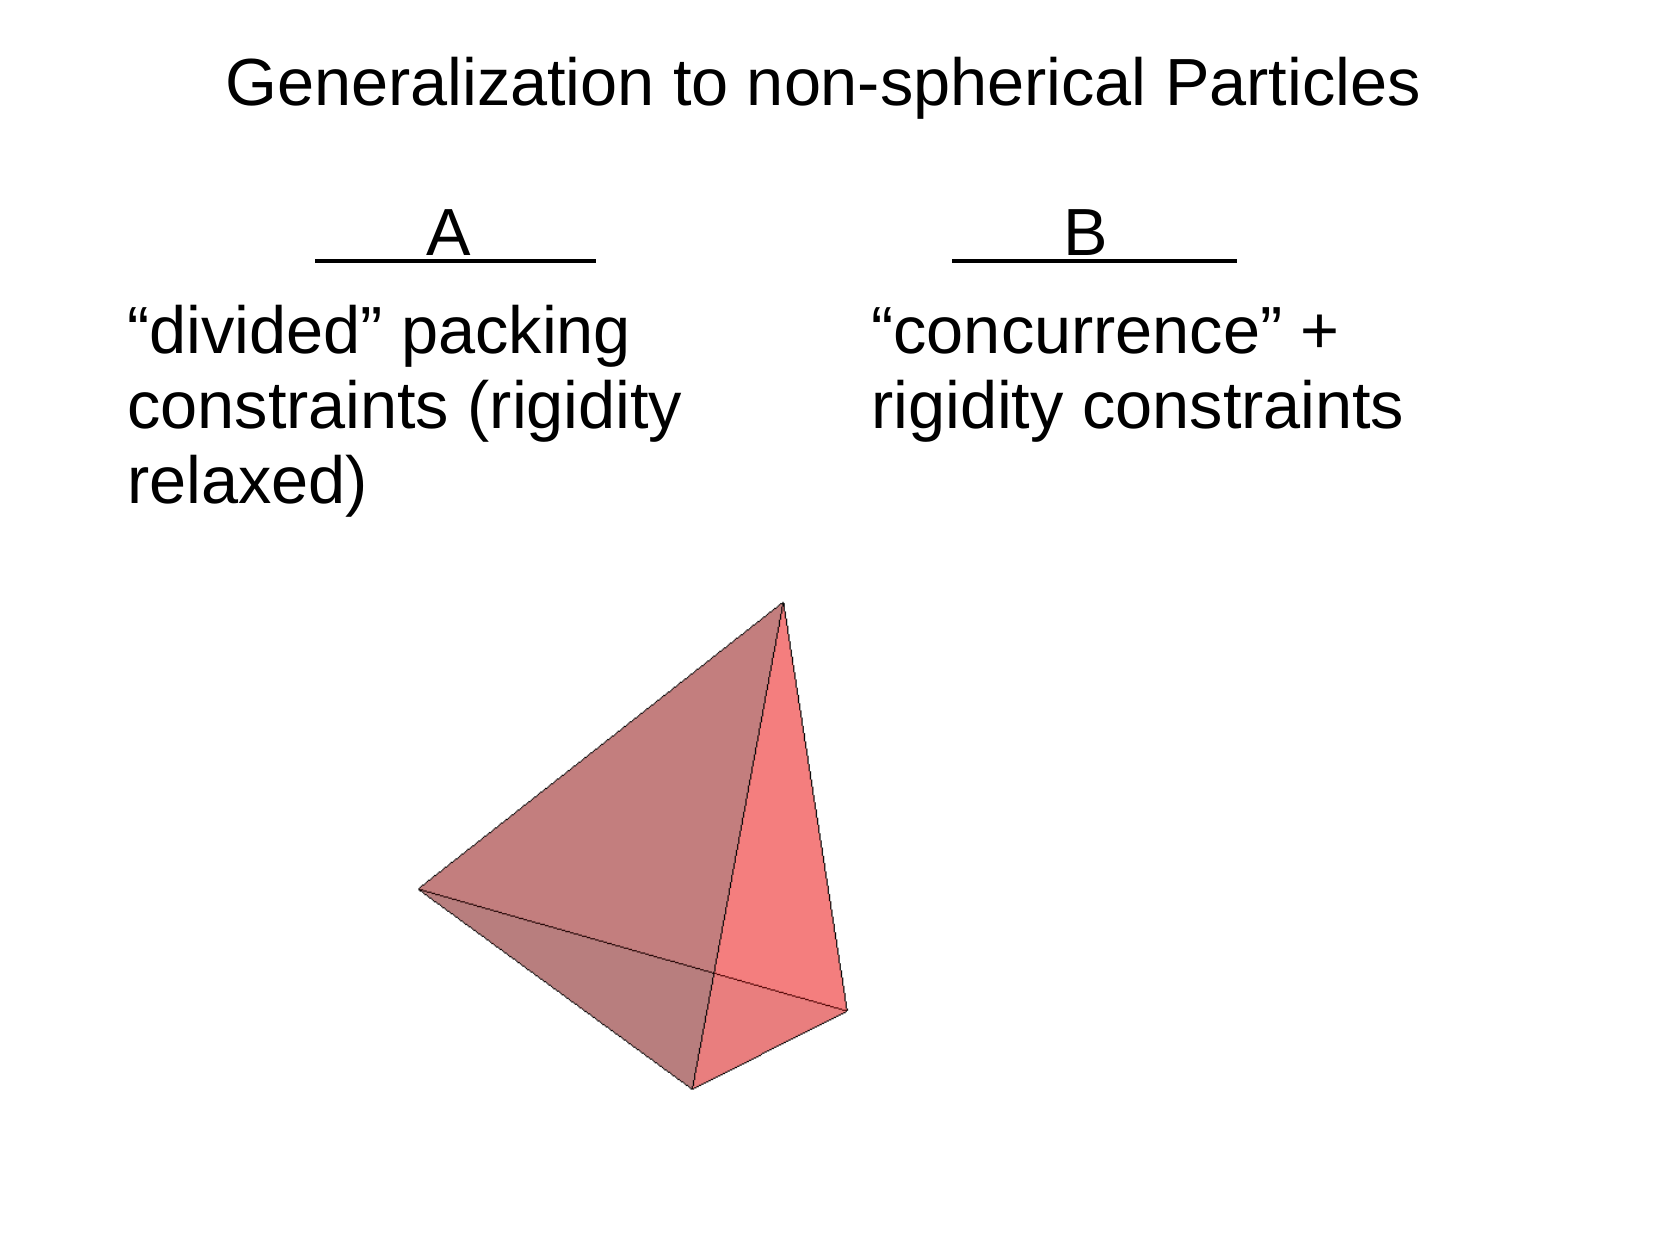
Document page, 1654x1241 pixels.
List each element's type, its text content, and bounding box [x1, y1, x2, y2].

picture [372, 534, 1088, 1228]
text_box Generalization to non-spherical Particles [210, 37, 1561, 128]
text_box A [300, 187, 676, 278]
text_box “divided” packing constraints (rigidity relaxed) [112, 285, 788, 525]
text_box B [937, 187, 1313, 278]
text_box “concurrence” + rigidity constraints [856, 285, 1532, 451]
